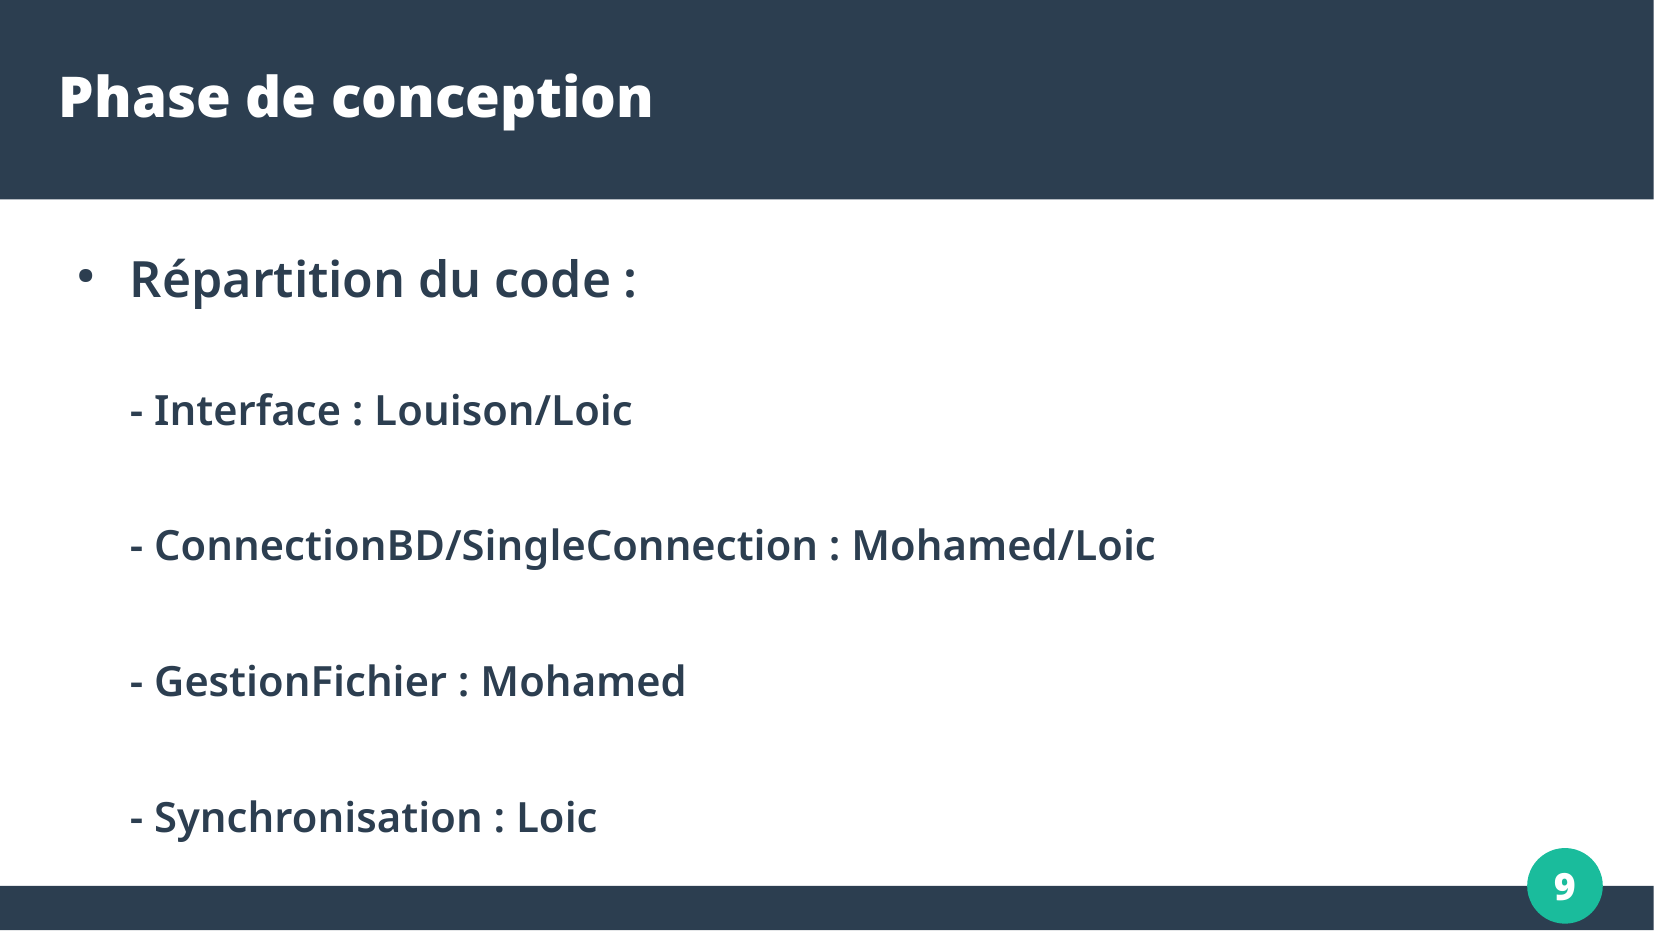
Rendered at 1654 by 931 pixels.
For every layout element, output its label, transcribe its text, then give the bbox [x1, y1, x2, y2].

list Répartition du code : - Interface : Louison/Loic - ConnectionBD/SingleConnection : Mohamed/Loic - GestionFichier : Mohamed - Synchronisation : Loic [59, 243, 1595, 864]
title Phase de conception [59, 37, 1595, 156]
